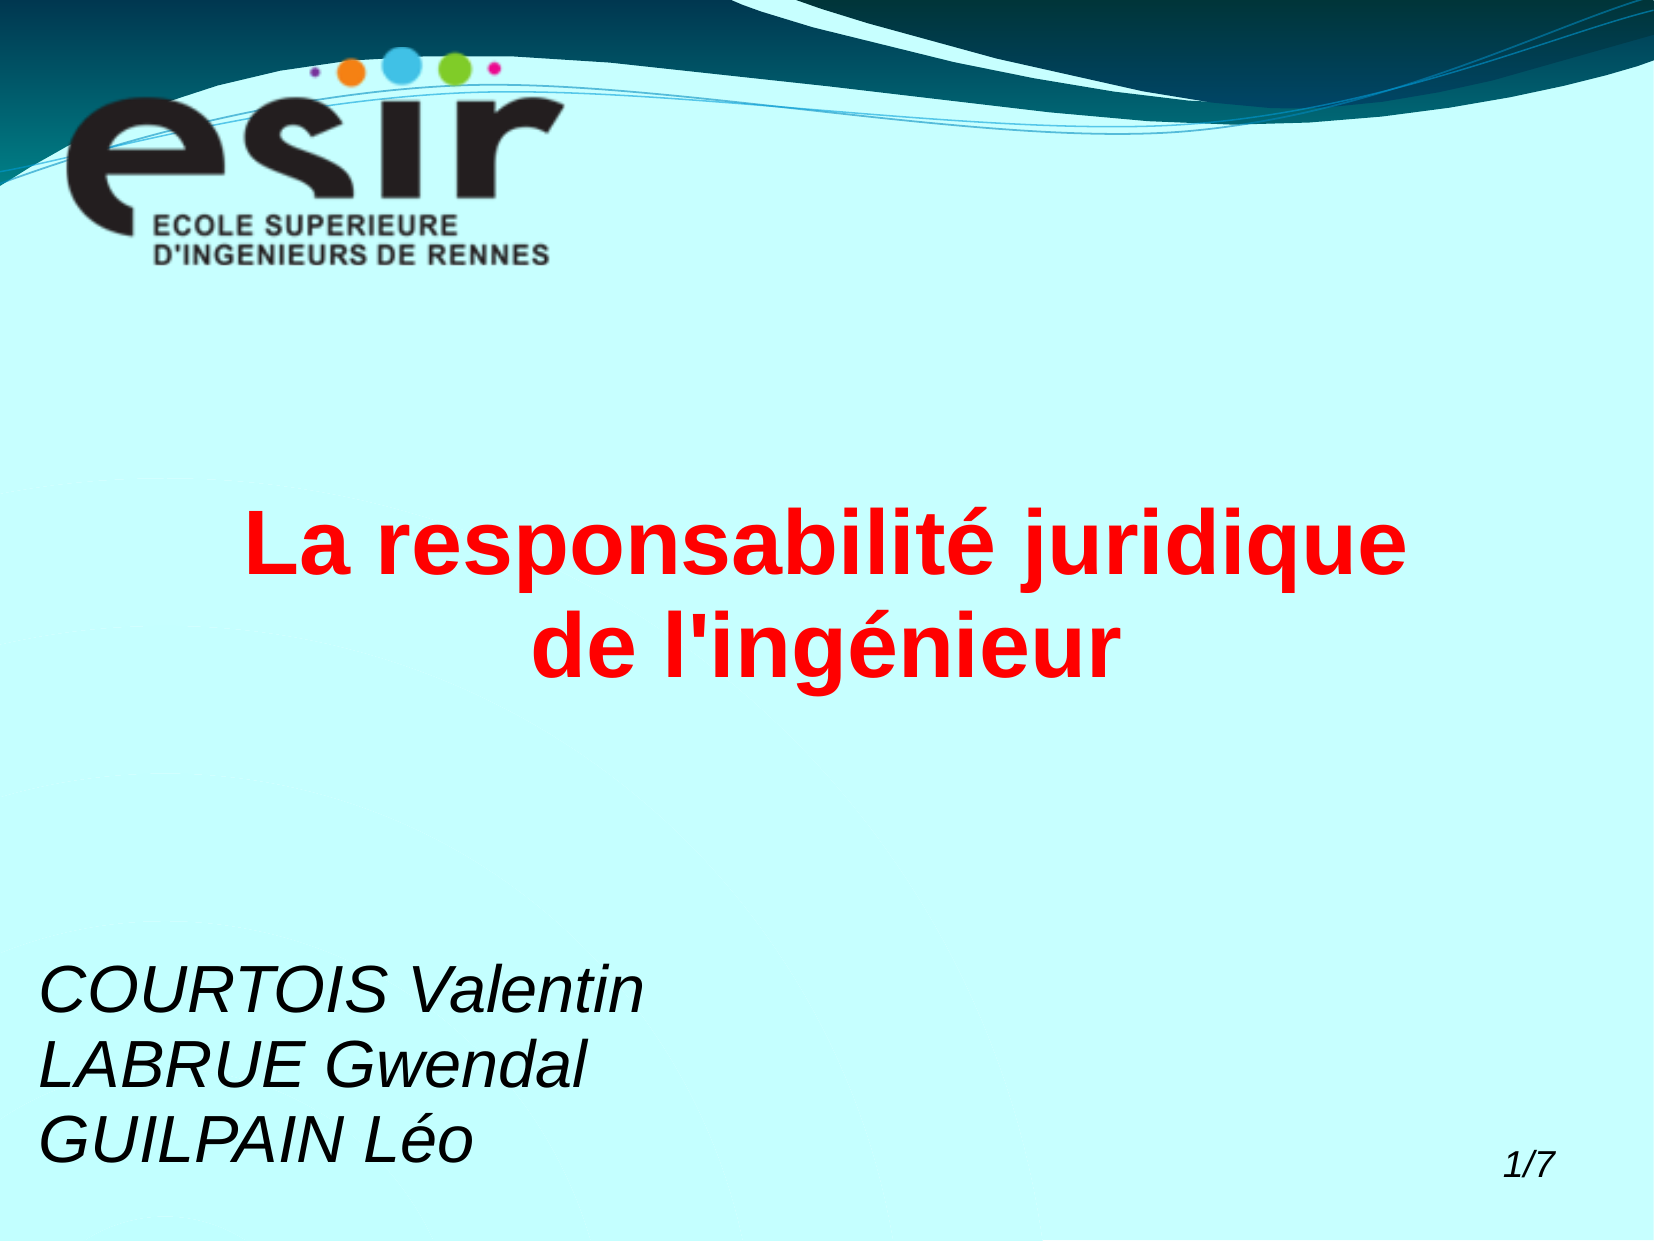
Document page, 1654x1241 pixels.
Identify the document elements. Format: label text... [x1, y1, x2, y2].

text_box COURTOIS Valentin LABRUE Gwendal GUILPAIN Léo [24, 944, 661, 1184]
text_box La responsabilité juridique de l'ingénieur [0, 484, 1654, 705]
picture [0, 48, 591, 273]
text_box 1/7 [1488, 1136, 1570, 1193]
